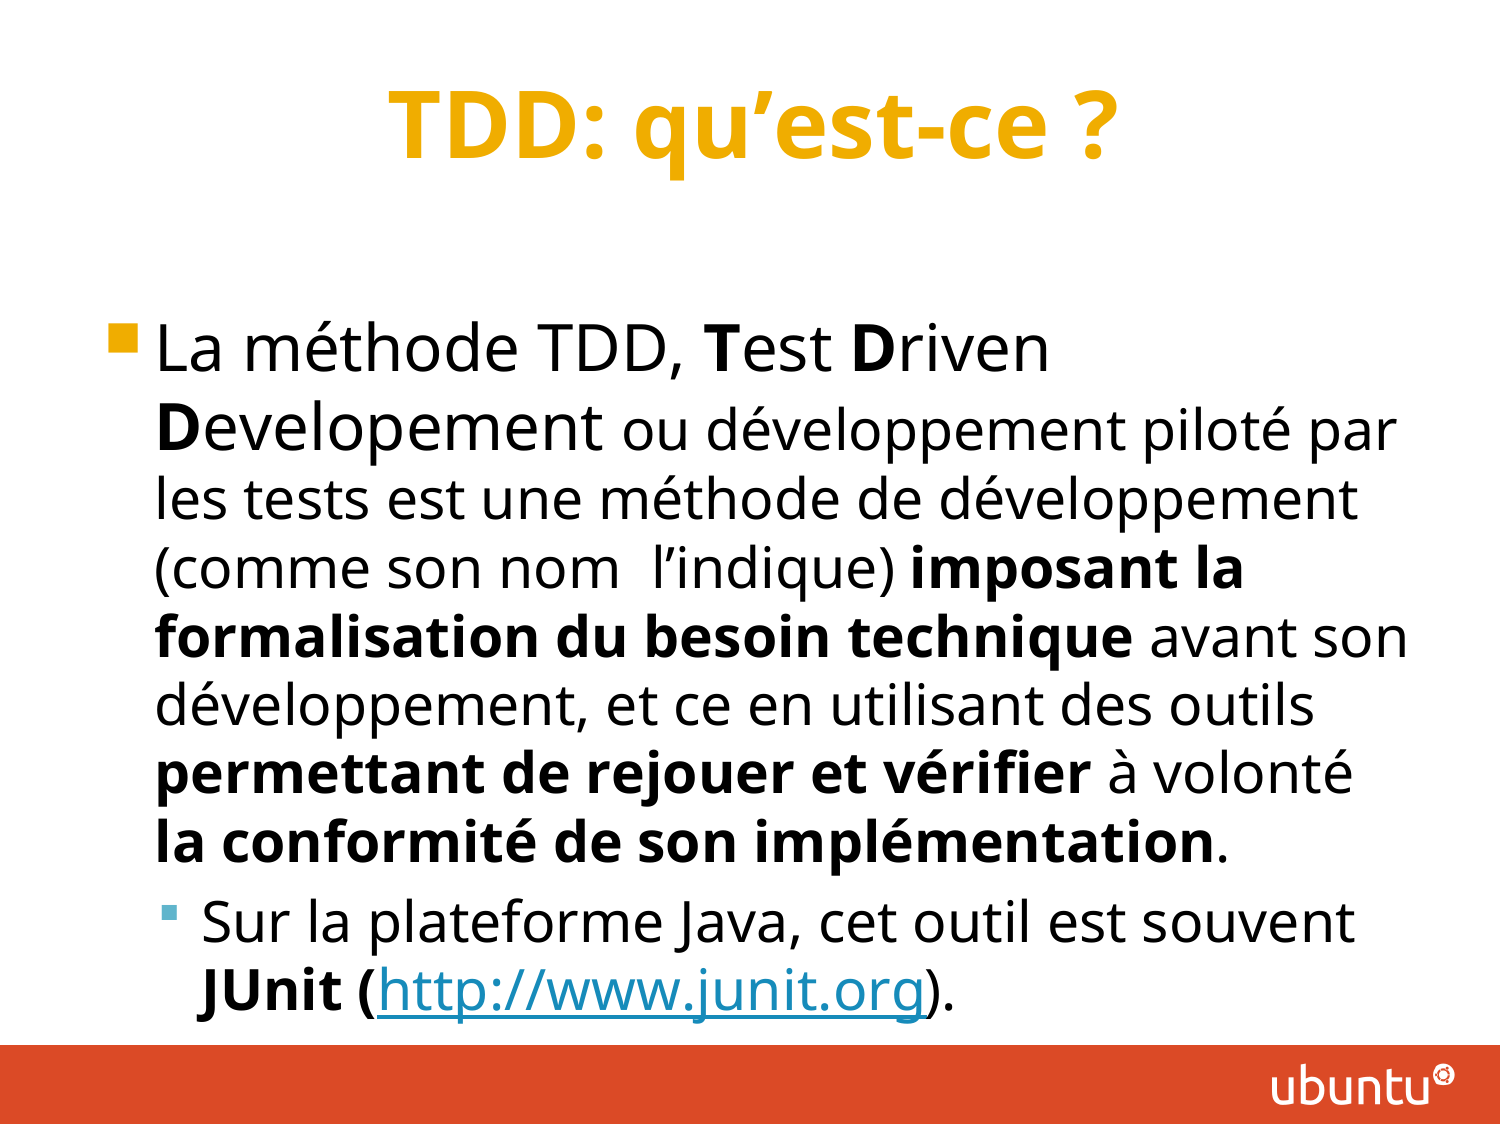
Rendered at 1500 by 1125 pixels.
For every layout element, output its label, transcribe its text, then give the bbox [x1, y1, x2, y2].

list La méthode TDD, Test Driven Developement ou développement piloté par les tests est une méthode de développement (comme son nom l’indique) imposant la formalisation du besoin technique avant son développement, et ce en utilisant des outils permettant de rejouer et vérifier à volonté la conformité de son implémentation. Sur la plateforme Java, cet outil est souvent JUnit (http://www.junit.org). [75, 291, 1425, 1050]
picture [0, 1045, 1500, 1124]
title TDD: qu’est-ce ? [75, 25, 1425, 231]
